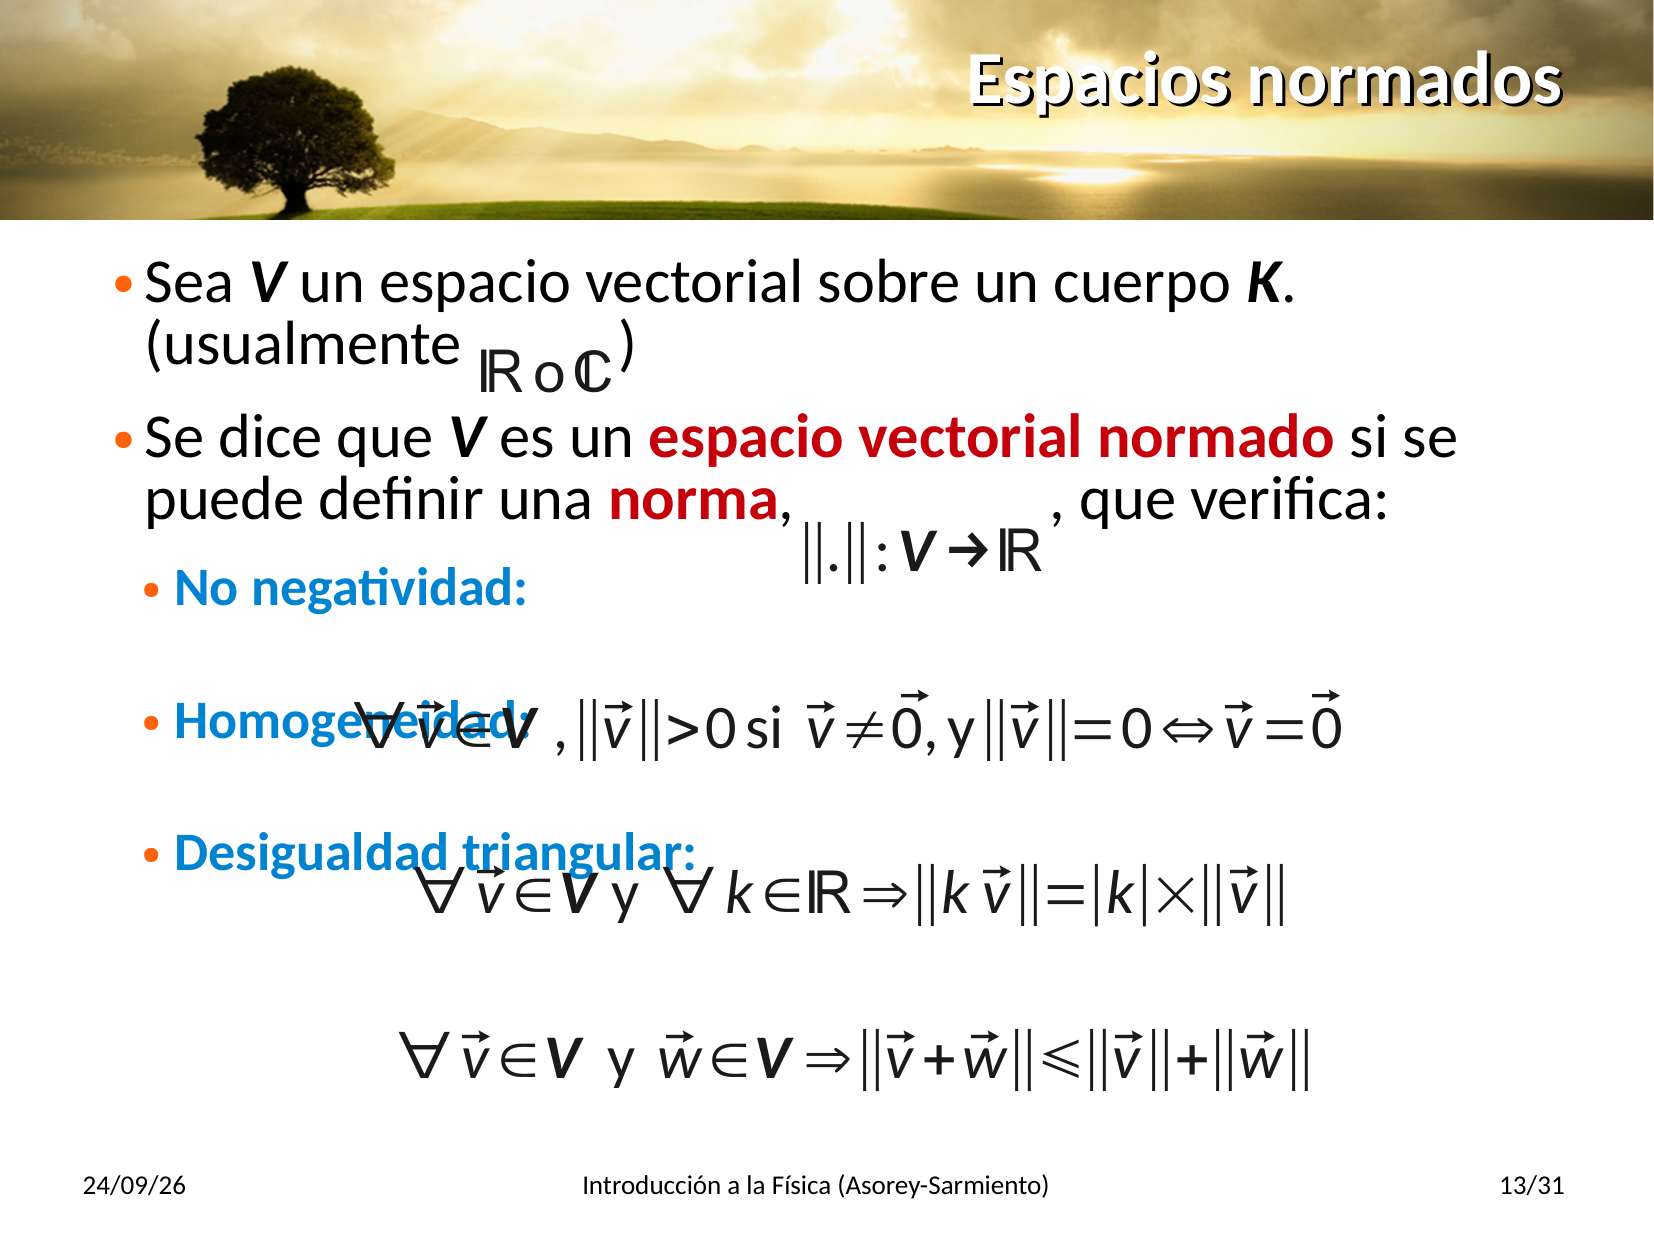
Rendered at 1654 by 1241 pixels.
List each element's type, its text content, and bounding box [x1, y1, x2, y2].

chart [472, 333, 621, 410]
title Espacios normados [75, 19, 1564, 151]
list Sea V un espacio vectorial sobre un cuerpo K.(usualmente ) Se dice que V es un espacio vectorial normado si se puede definir una norma, , que verifica: No negatividad: Homogeneidad: Desigualdad triangular: [82, 255, 1571, 1156]
chart [405, 855, 1300, 931]
picture [0, 0, 1654, 220]
chart [390, 1019, 1324, 1096]
chart [789, 512, 1051, 589]
chart [345, 686, 1351, 766]
